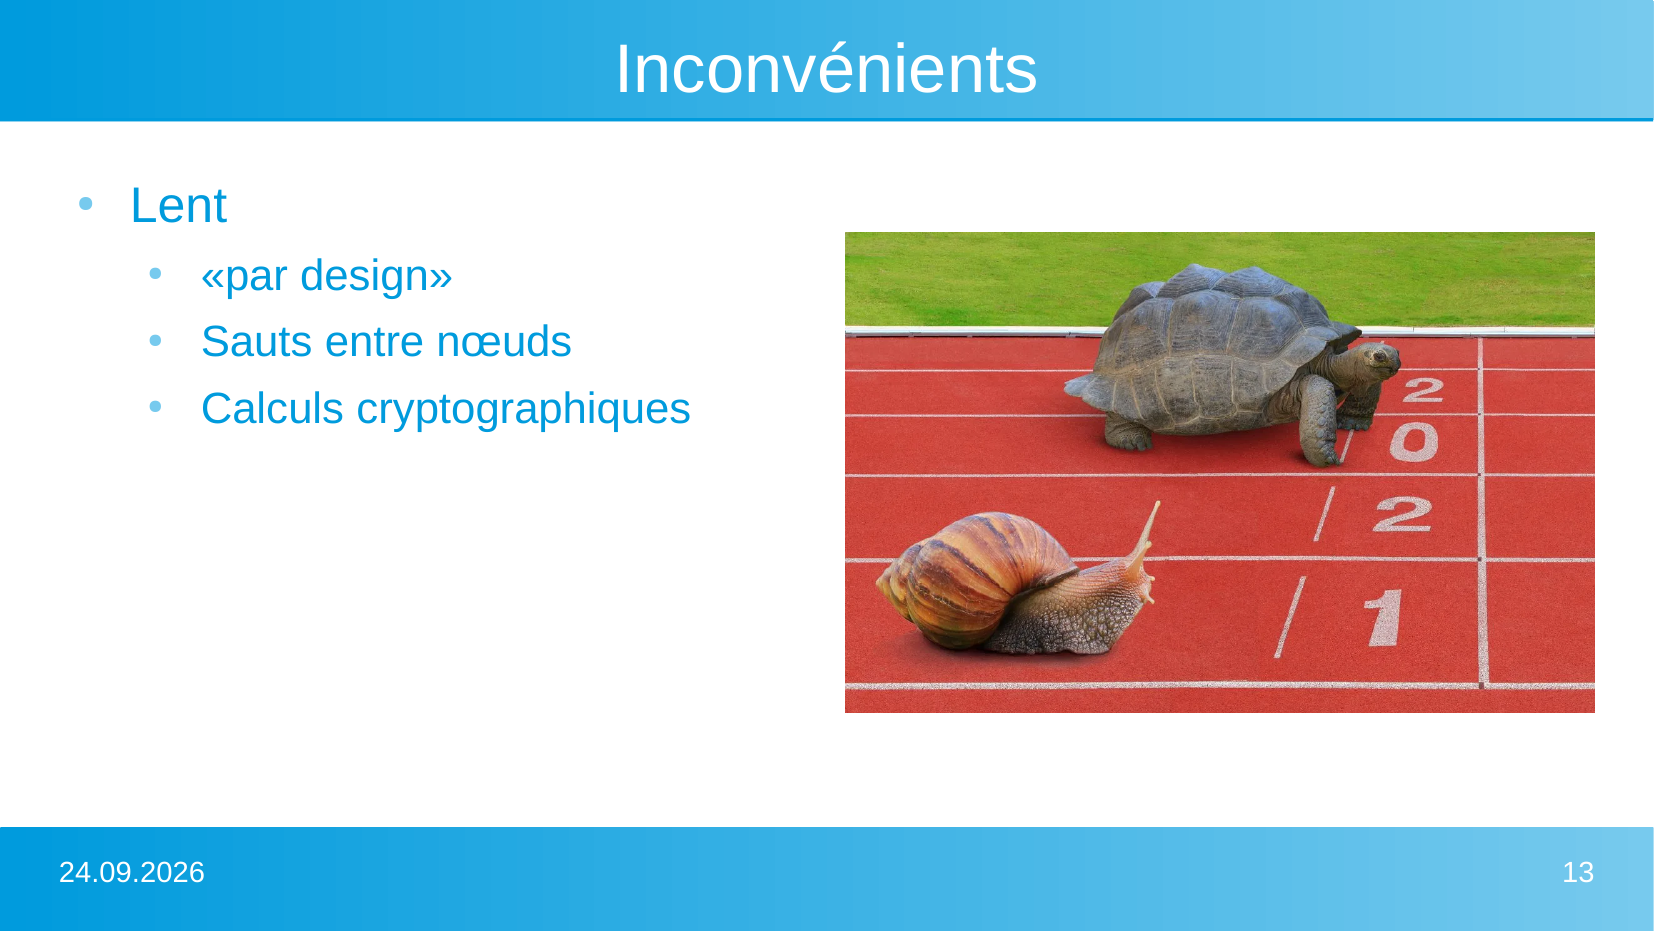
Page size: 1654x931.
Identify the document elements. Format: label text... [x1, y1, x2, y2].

picture [845, 232, 1595, 713]
list Lent «par design» Sauts entre nœuds Calculs cryptographiques [59, 177, 809, 768]
title Inconvénients [59, 29, 1595, 108]
